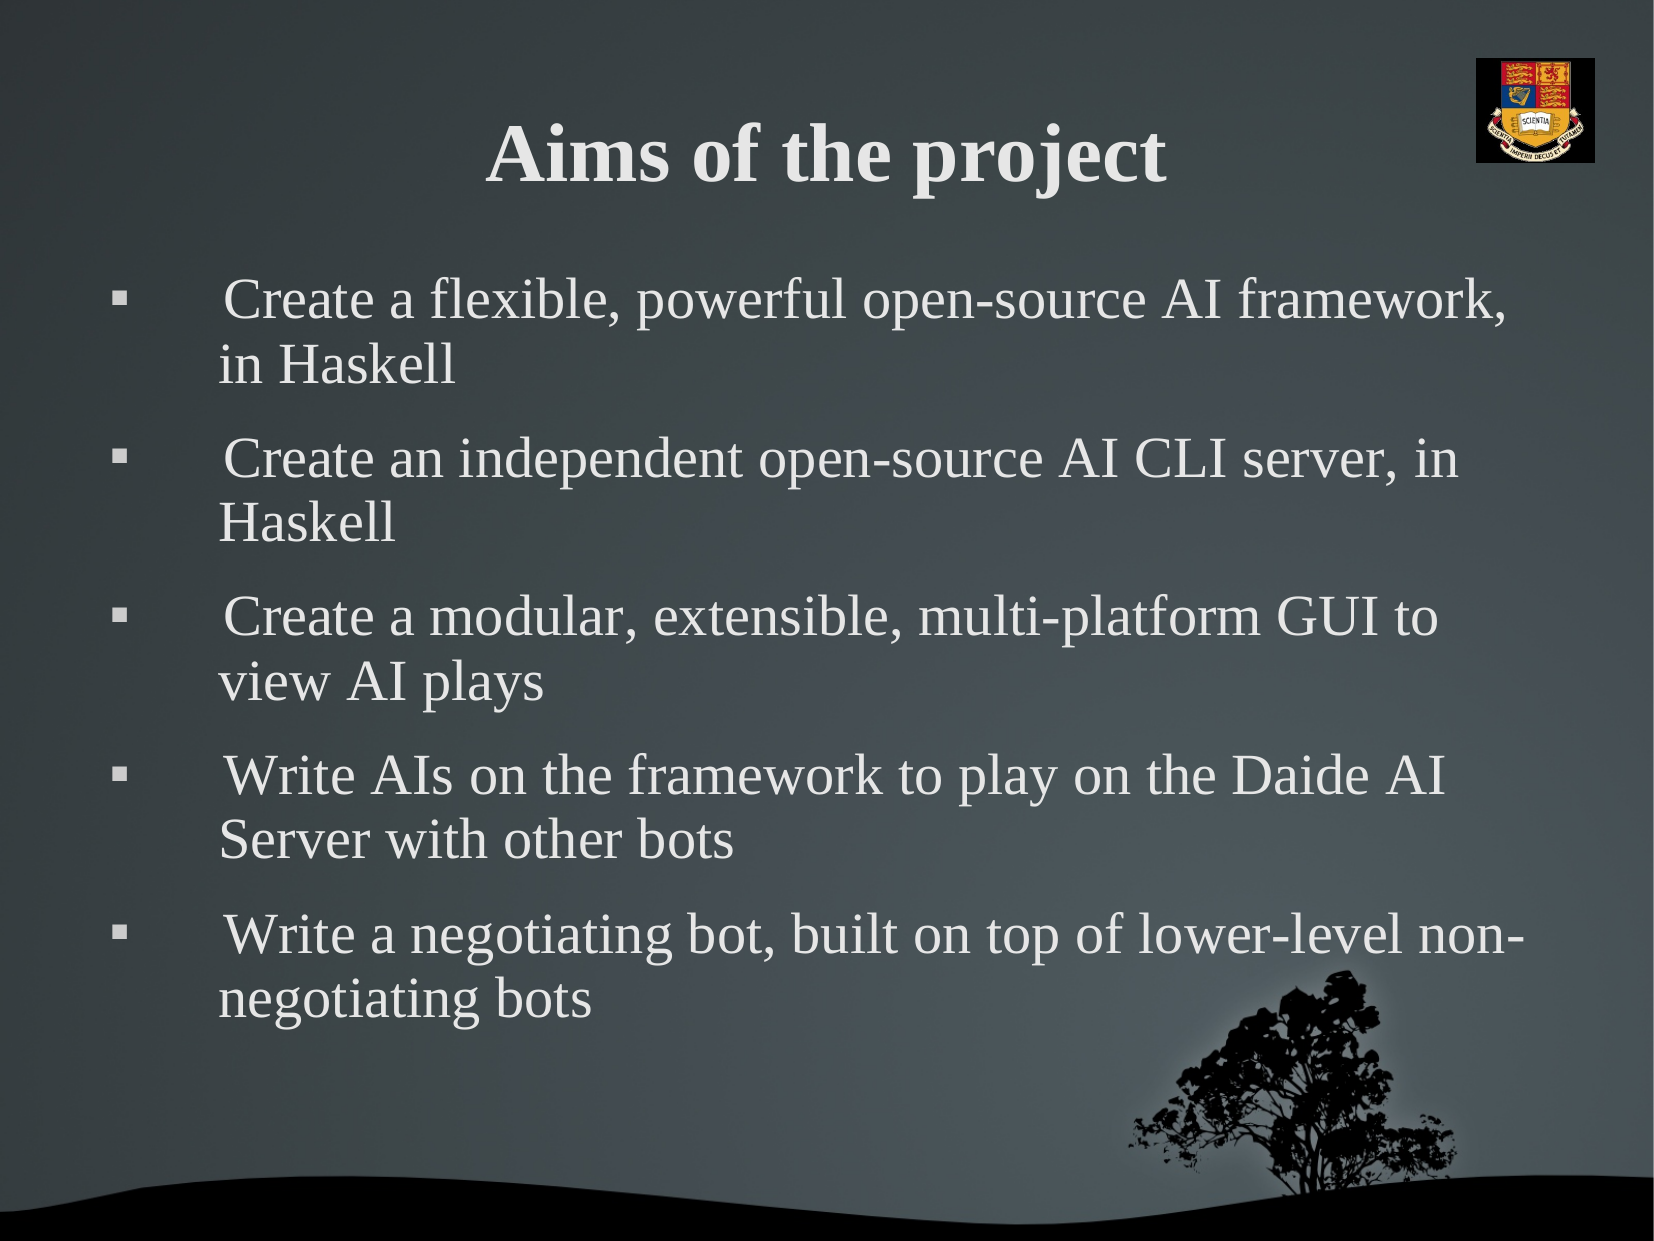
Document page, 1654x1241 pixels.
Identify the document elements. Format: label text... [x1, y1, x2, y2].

picture [0, 0, 1654, 1241]
list Create a flexible, powerful open-source AI framework, in Haskell Create an independent open-source AI CLI server, in Haskell Create a modular, extensible, multi-platform GUI to view AI plays Write AIs on the framework to play on the Daide AI Server with other bots Write a negotiating bot, built on top of lower-level non-negotiating bots [76, 266, 1565, 1125]
title Aims of the project [82, 49, 1571, 257]
